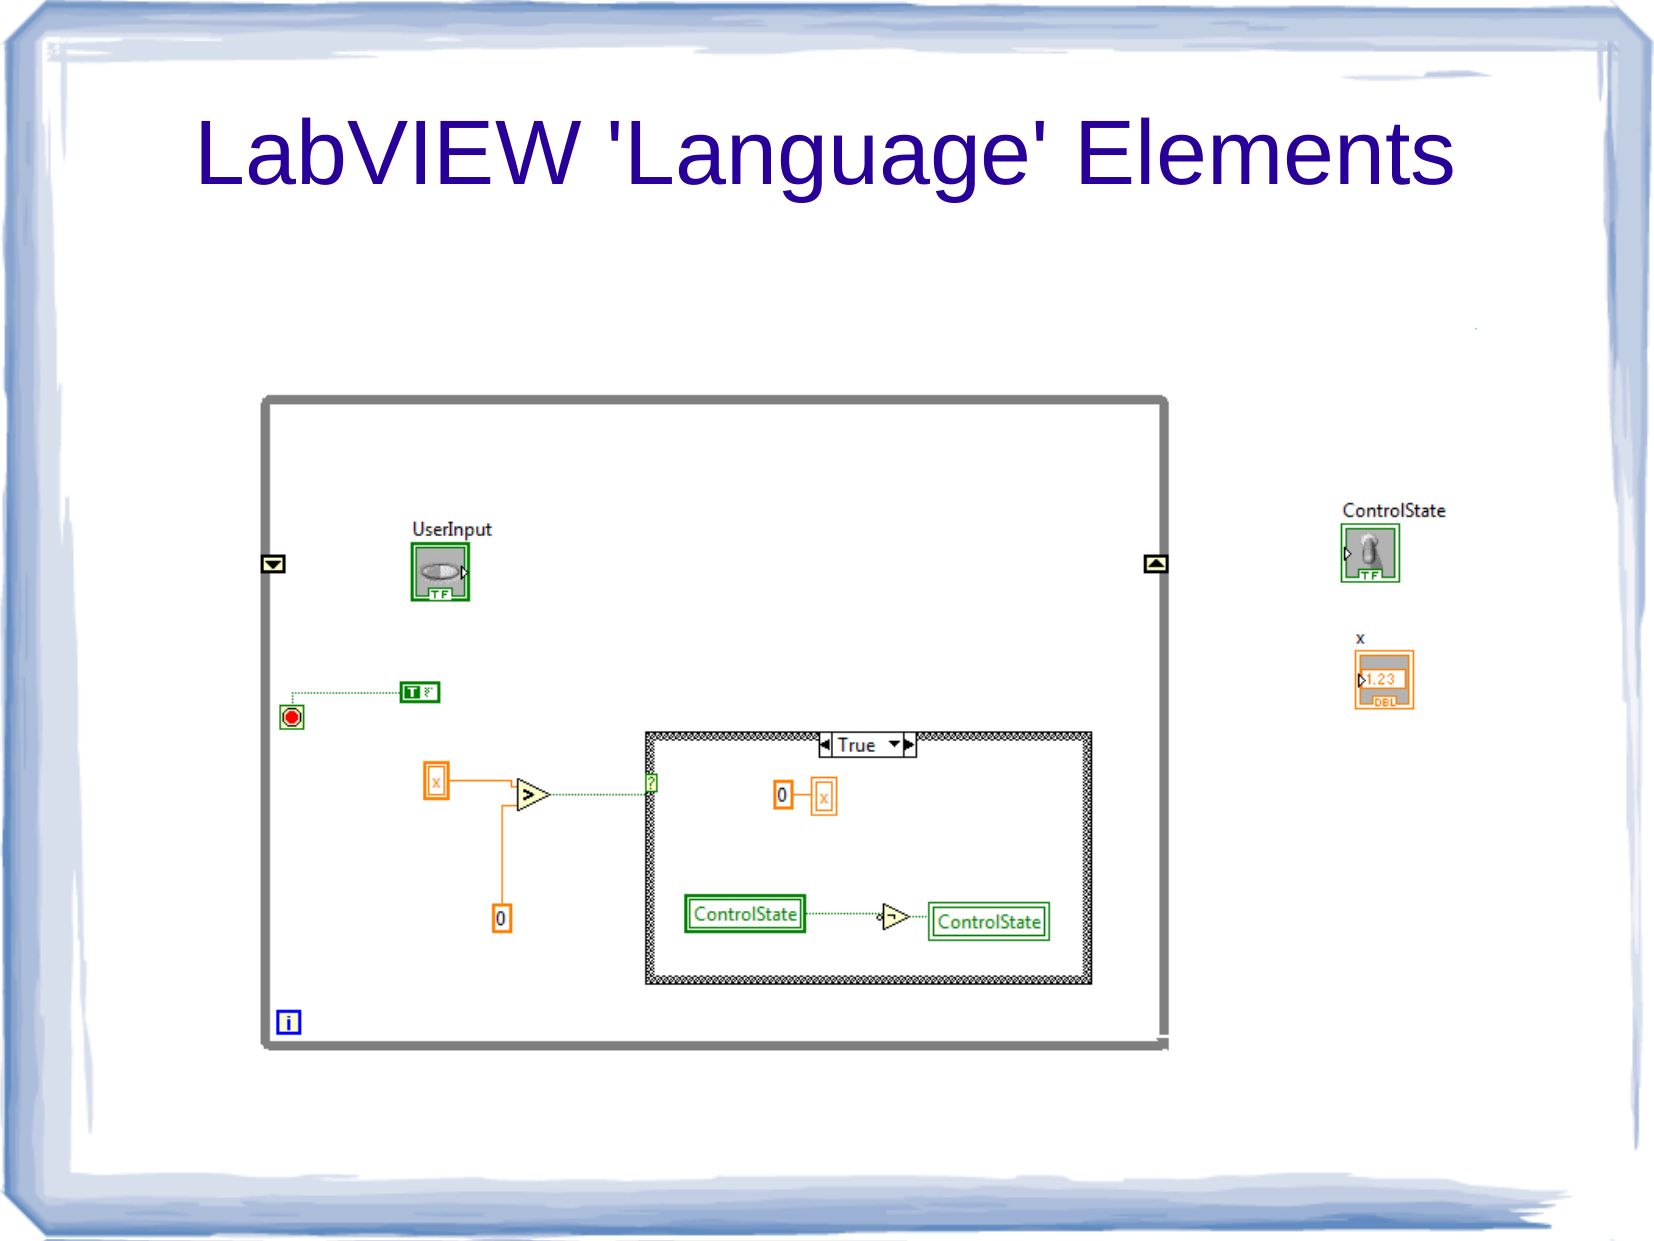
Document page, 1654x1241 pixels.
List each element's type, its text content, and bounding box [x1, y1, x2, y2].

title LabVIEW 'Language' Elements [82, 56, 1571, 250]
picture [0, 0, 1654, 1241]
